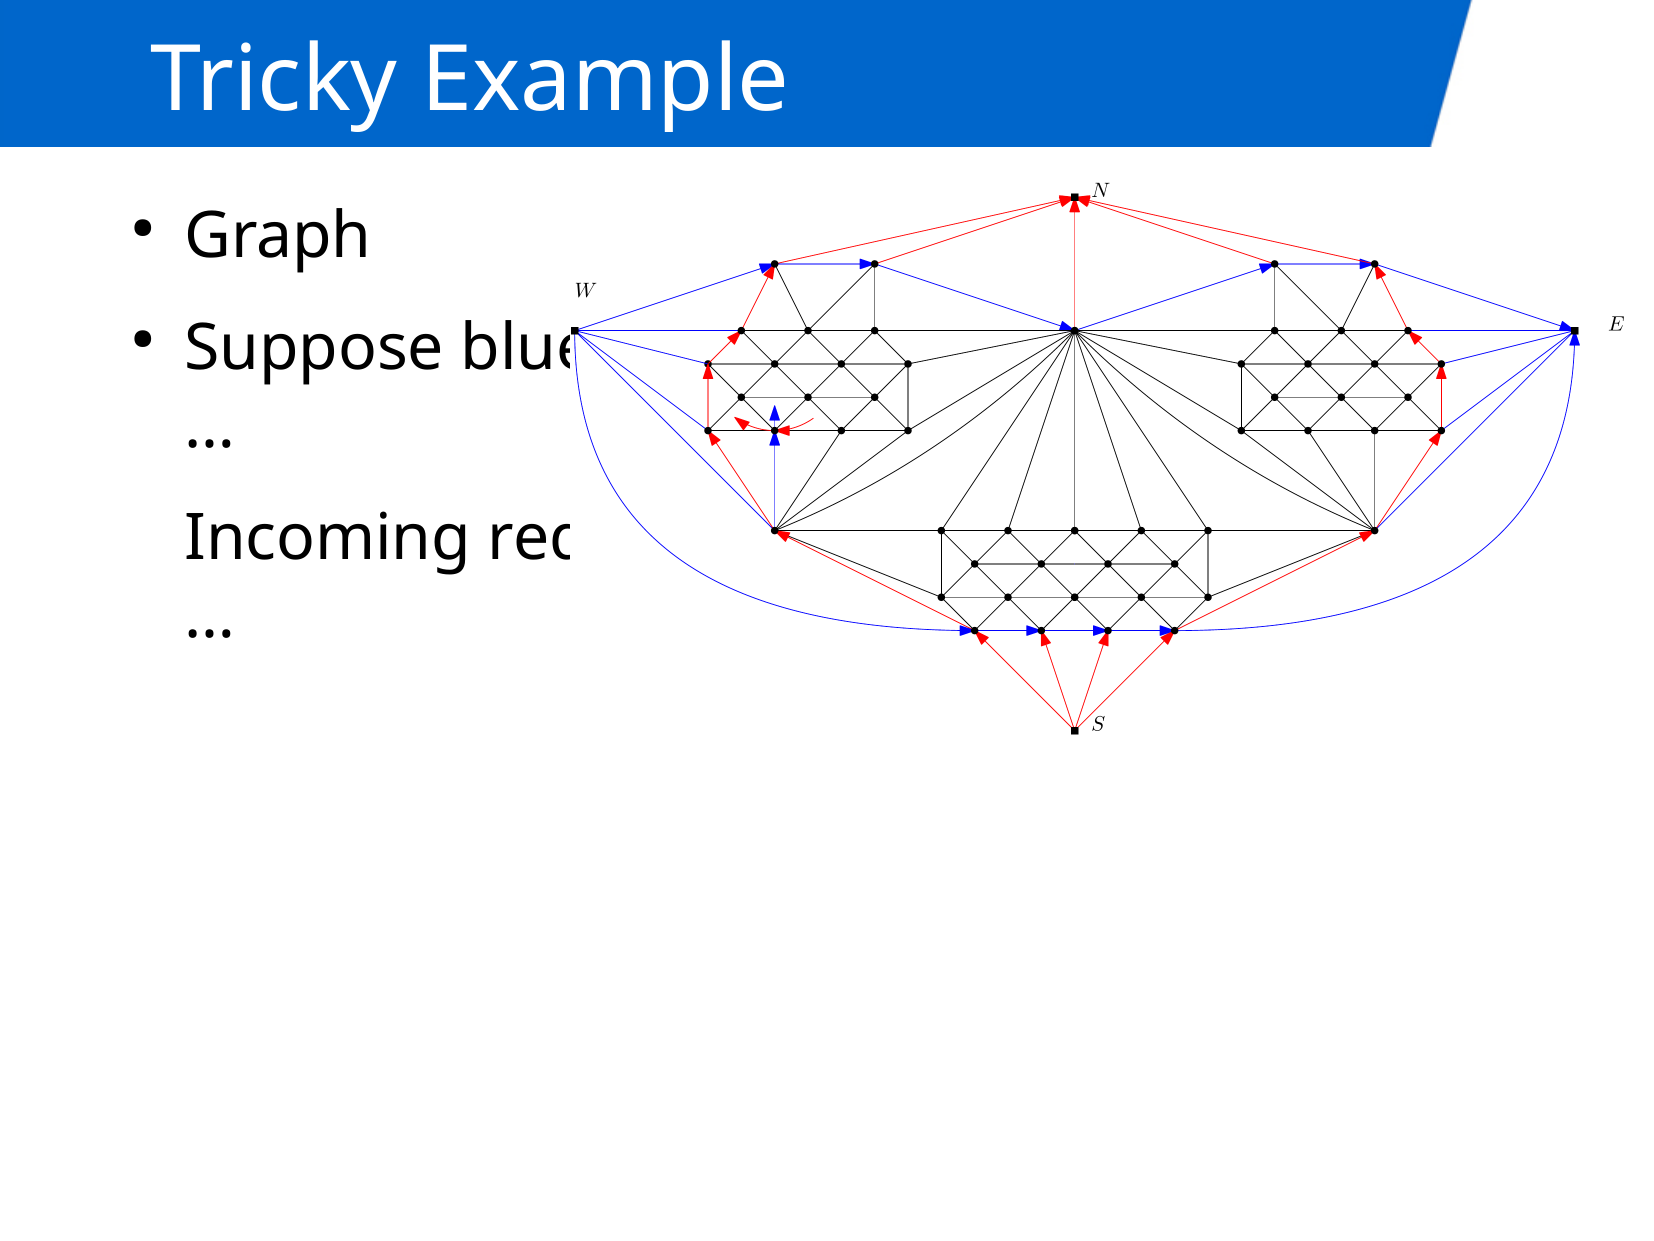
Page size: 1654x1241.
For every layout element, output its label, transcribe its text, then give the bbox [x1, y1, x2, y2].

list Graph Suppose blue … Incoming red … [113, 195, 601, 1118]
picture [0, 0, 1474, 147]
picture [570, 181, 1625, 736]
title Tricky Example [150, 15, 1456, 136]
